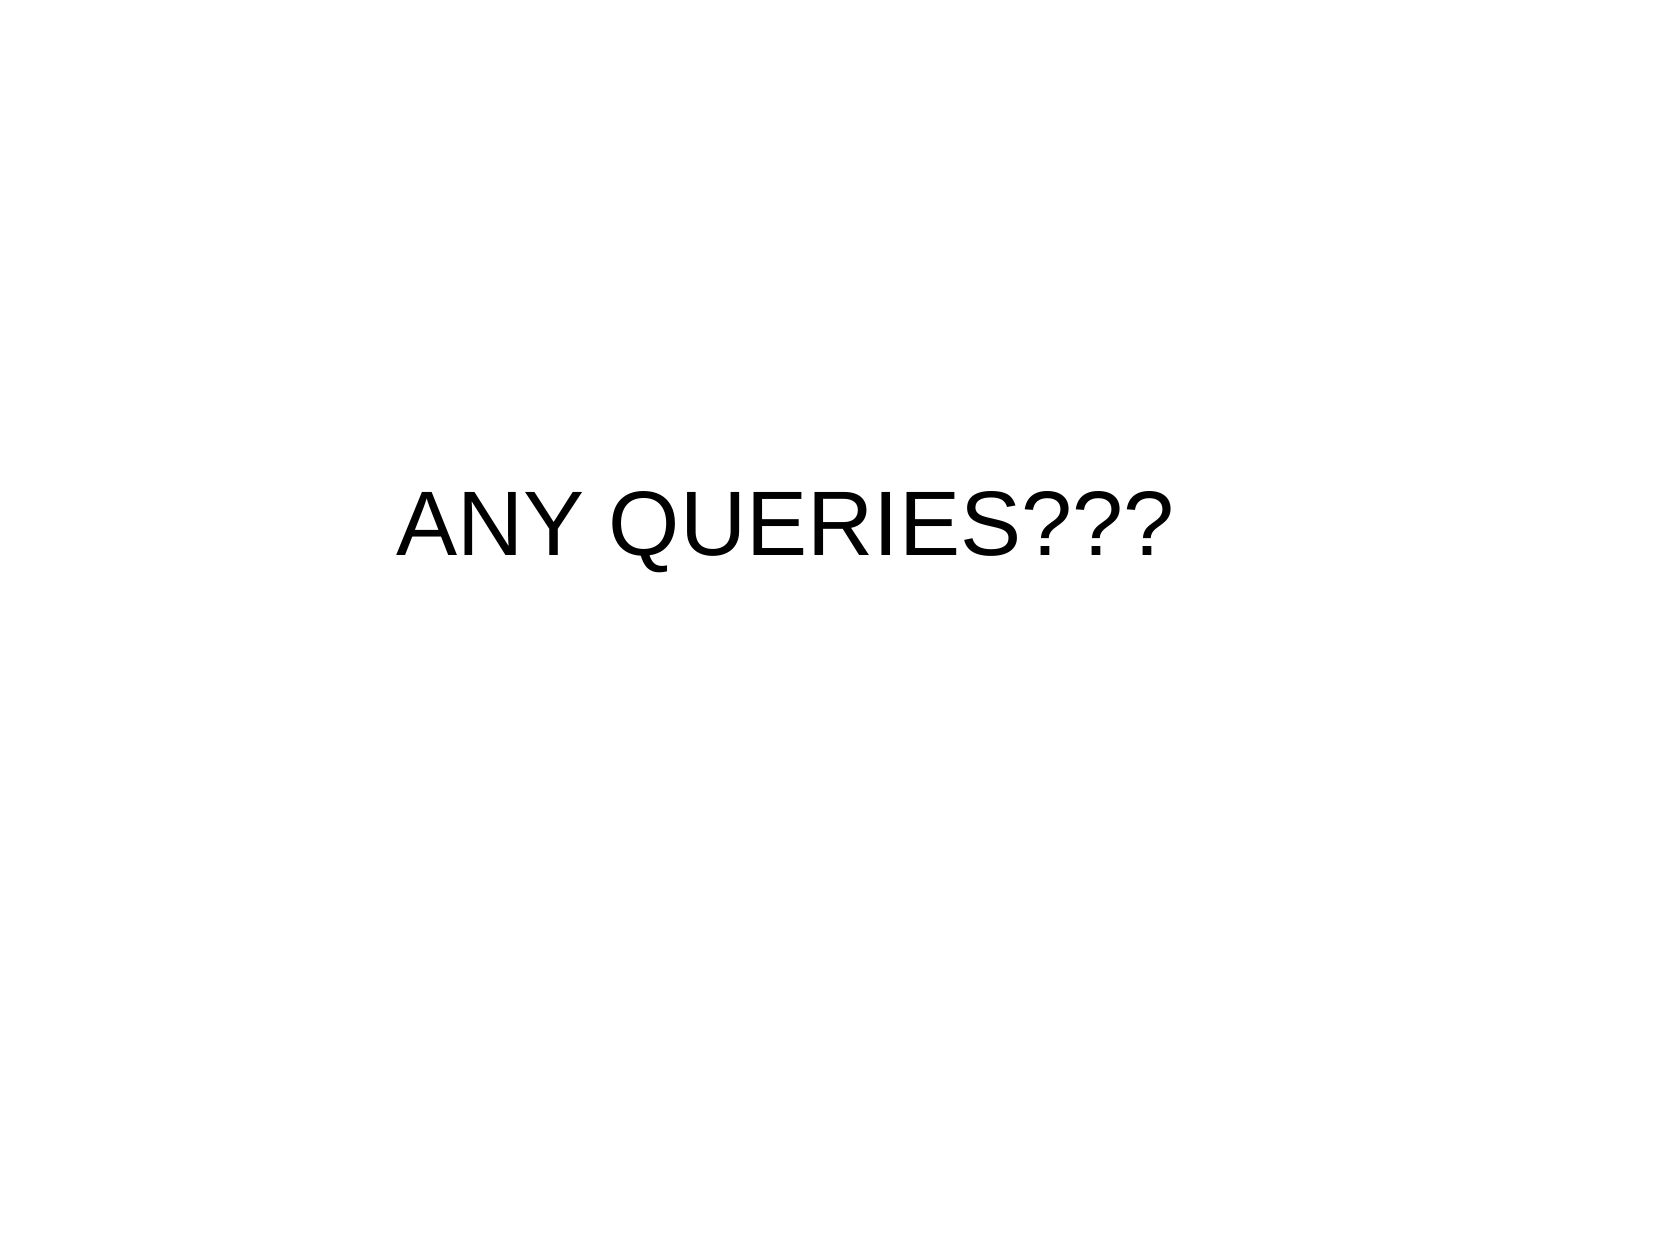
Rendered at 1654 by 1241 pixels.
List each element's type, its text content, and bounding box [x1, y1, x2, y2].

title ANY QUERIES??? [41, 472, 1531, 781]
